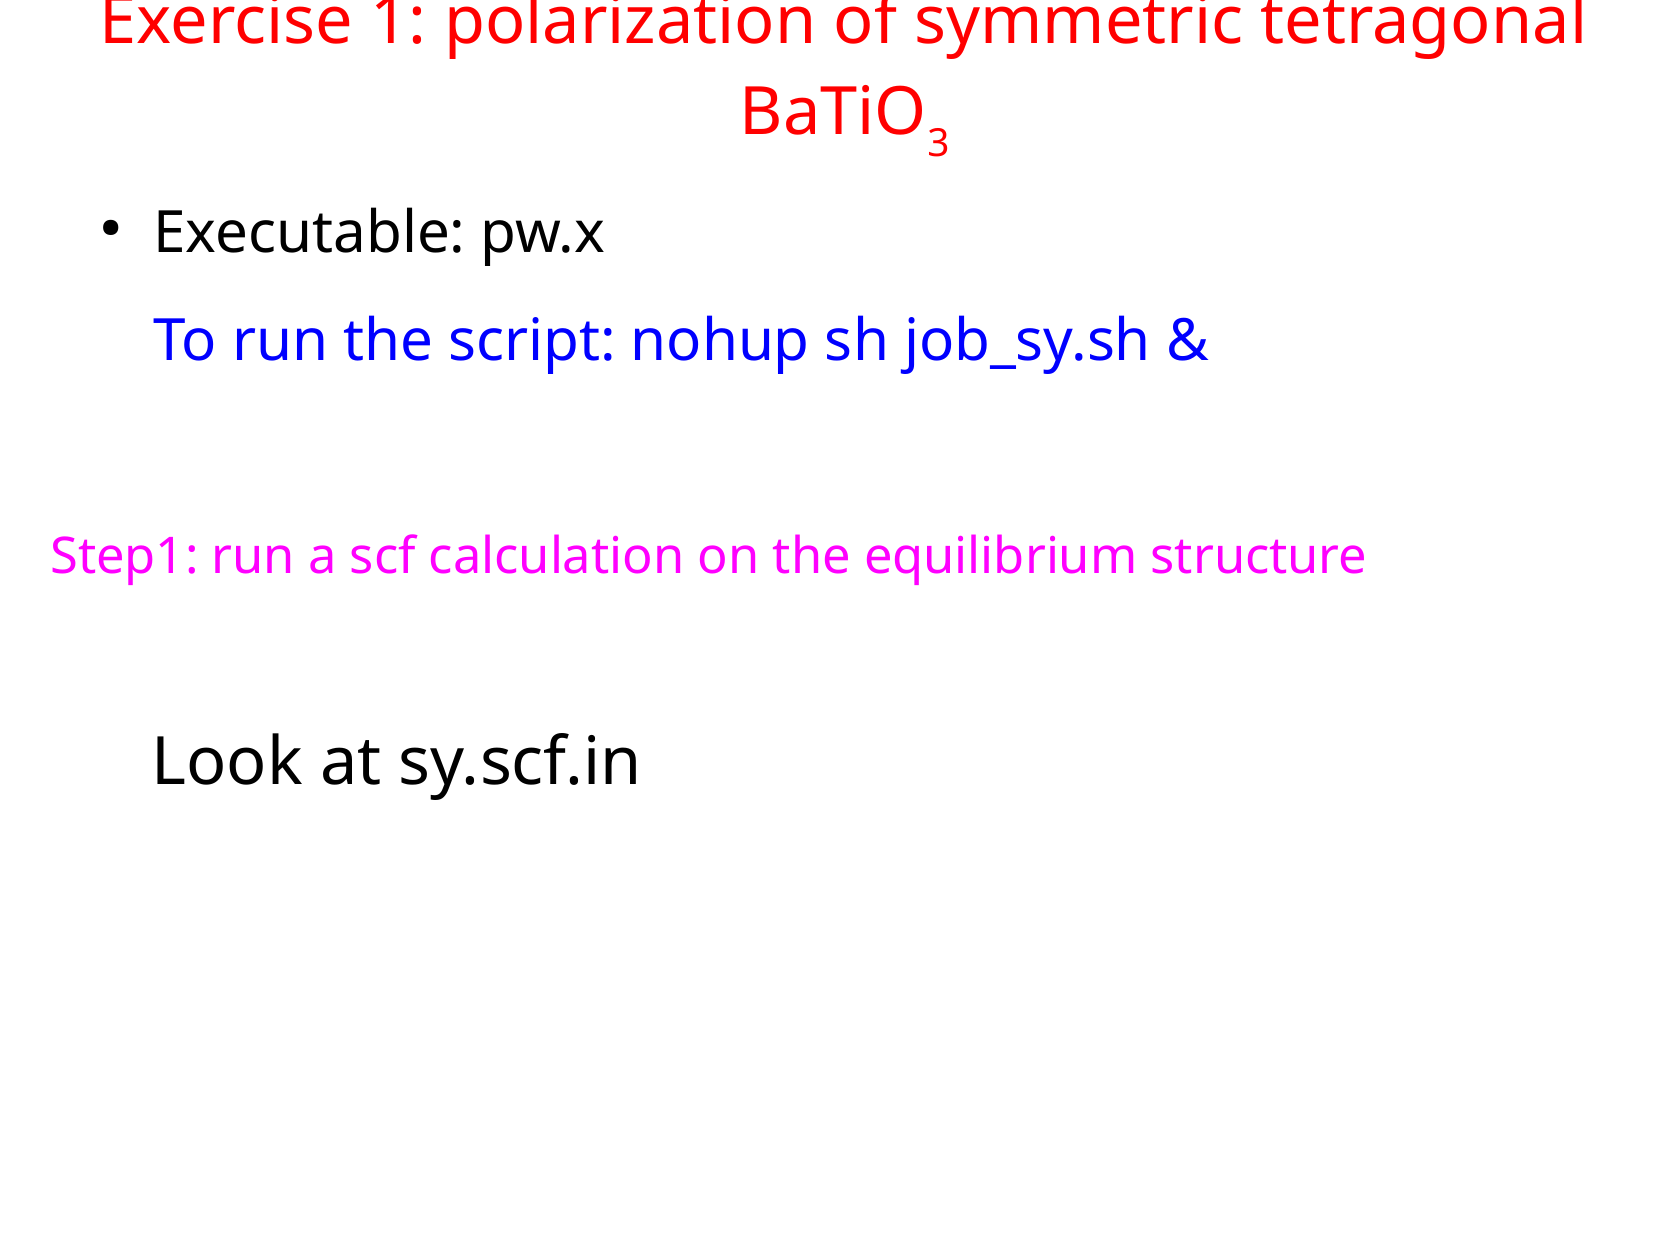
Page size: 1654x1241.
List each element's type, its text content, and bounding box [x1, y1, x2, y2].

text_box Look at sy.scf.in [136, 705, 619, 819]
title Exercise 1: polarization of symmetric tetragonal BaTiO3 [35, 0, 1654, 174]
list Executable: pw.x To run the script: nohup sh job_sy.sh & [82, 189, 1538, 473]
text_box Step1: run a scf calculation on the equilibrium structure [50, 519, 1630, 626]
